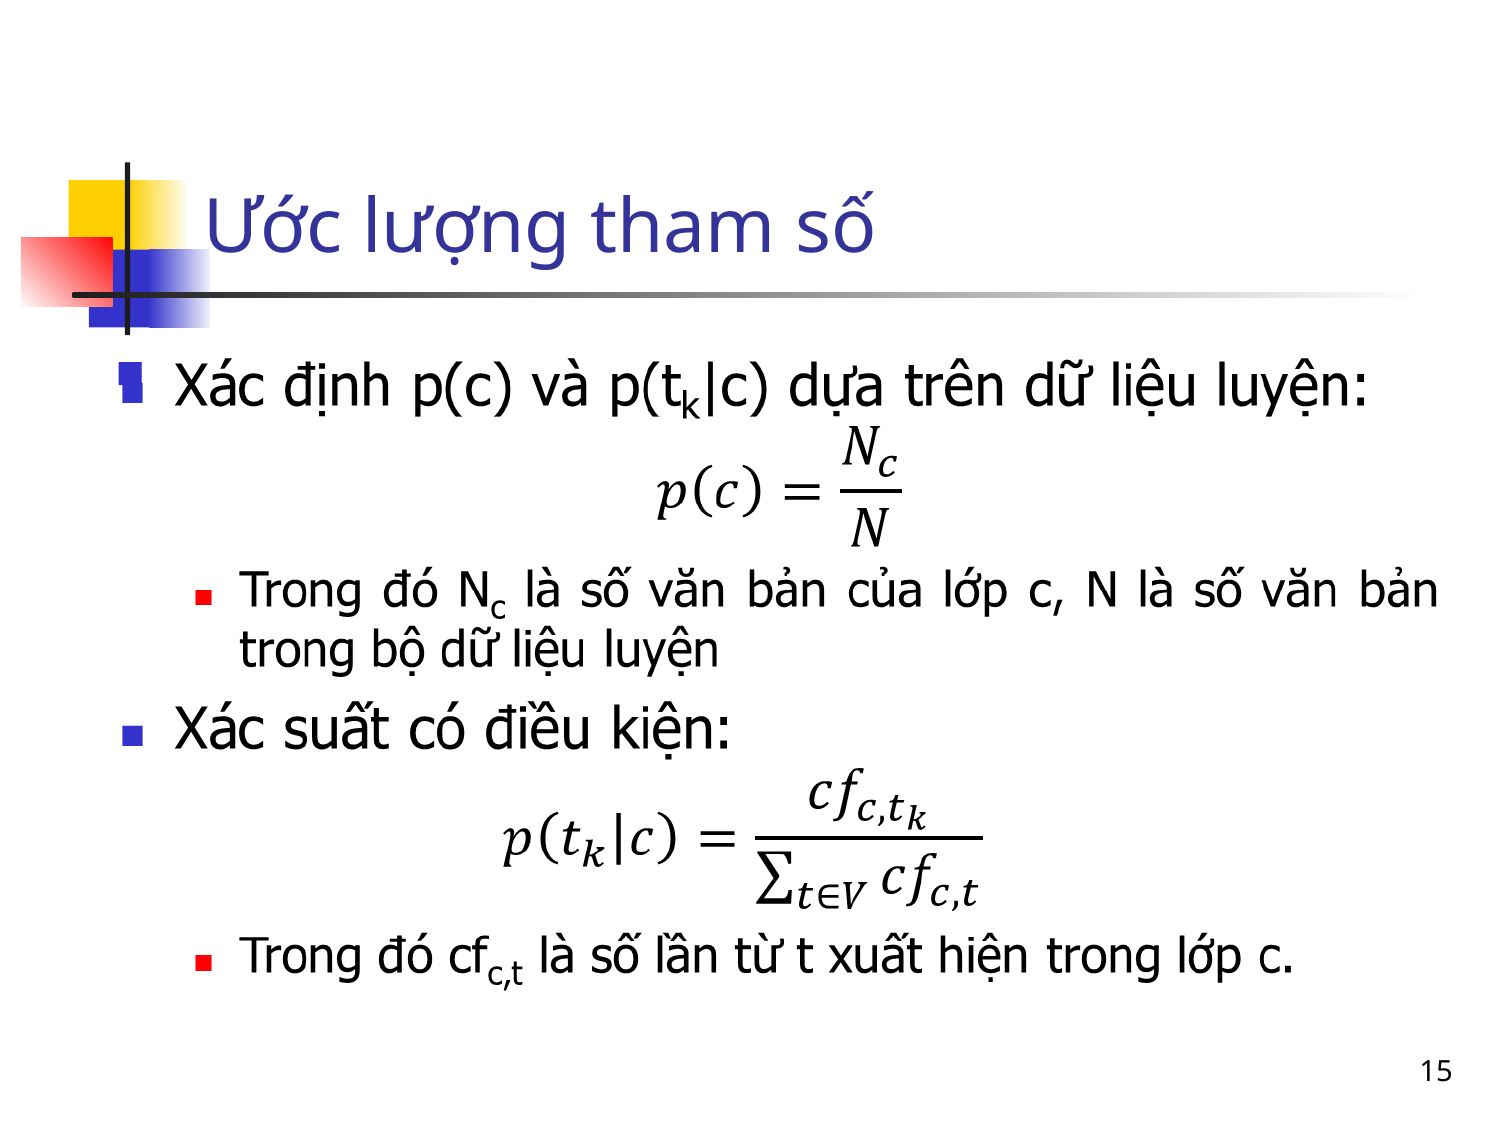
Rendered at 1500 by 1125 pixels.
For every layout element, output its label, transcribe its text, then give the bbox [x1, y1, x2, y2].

list [100, 331, 1469, 1025]
title Ước lượng tham số [188, 35, 1468, 275]
slide_number <number> [1155, 1024, 1468, 1100]
